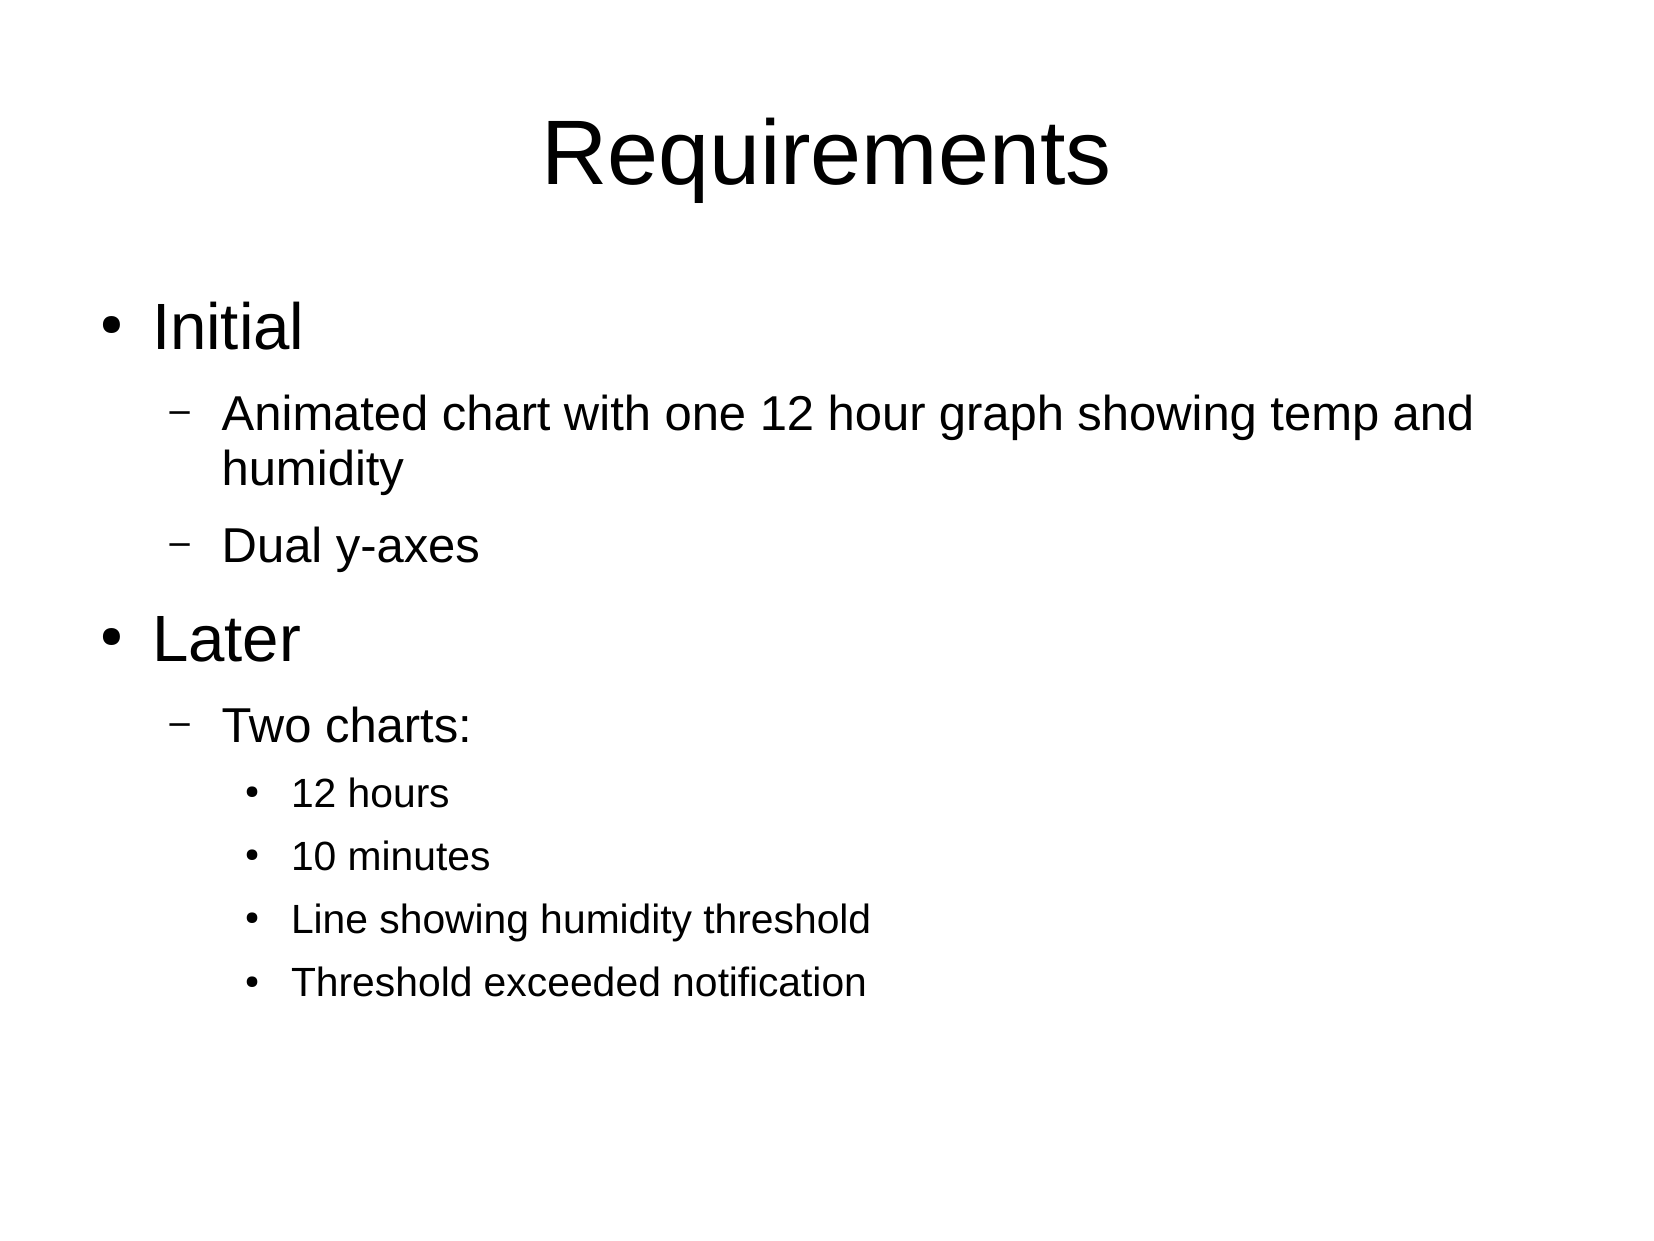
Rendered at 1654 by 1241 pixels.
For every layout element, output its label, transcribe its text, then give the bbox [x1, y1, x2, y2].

list Initial Animated chart with one 12 hour graph showing temp and humidity Dual y-axes Later Two charts: 12 hours 10 minutes Line showing humidity threshold Threshold exceeded notification [82, 290, 1571, 1010]
title Requirements [82, 49, 1571, 257]
